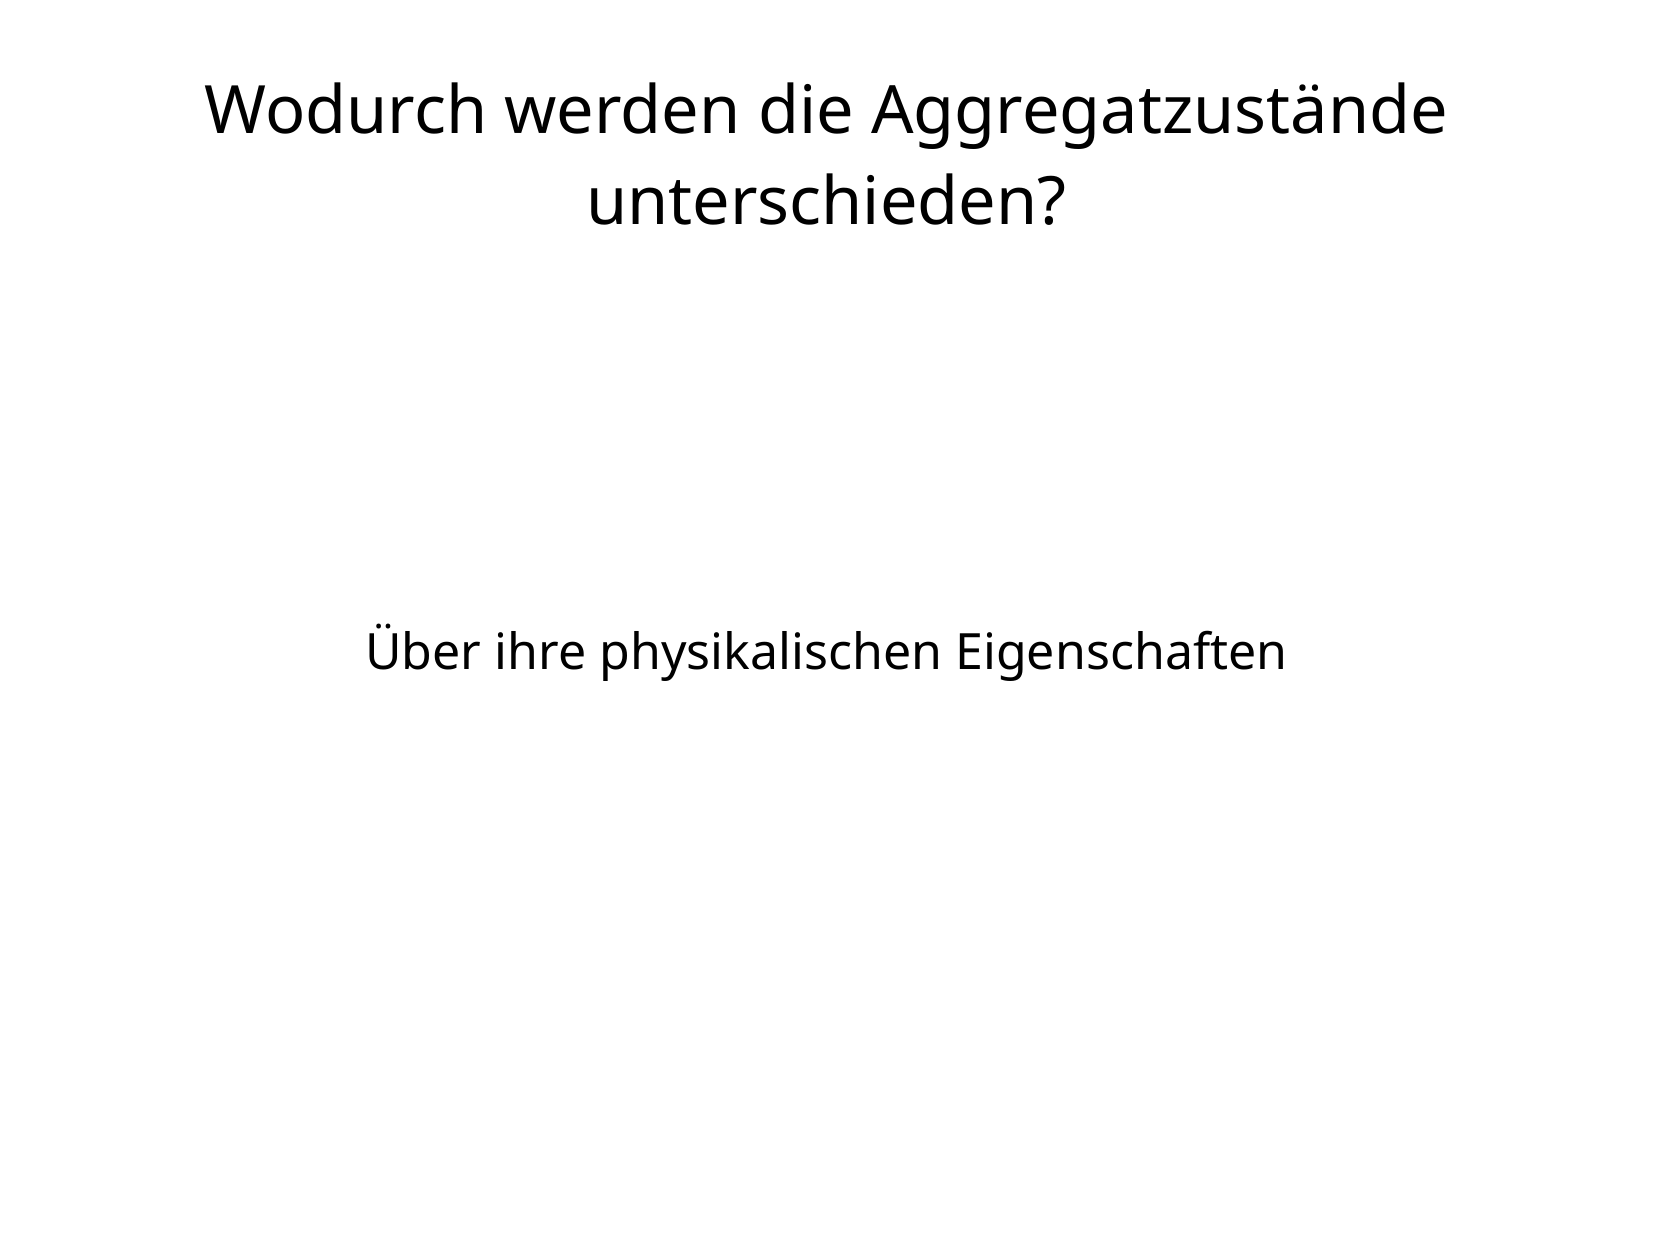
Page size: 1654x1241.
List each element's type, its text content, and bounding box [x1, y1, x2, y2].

title Wodurch werden die Aggregatzustände unterschieden? [82, 49, 1571, 257]
subtitle Über ihre physikalischen Eigenschaften [82, 290, 1571, 1010]
